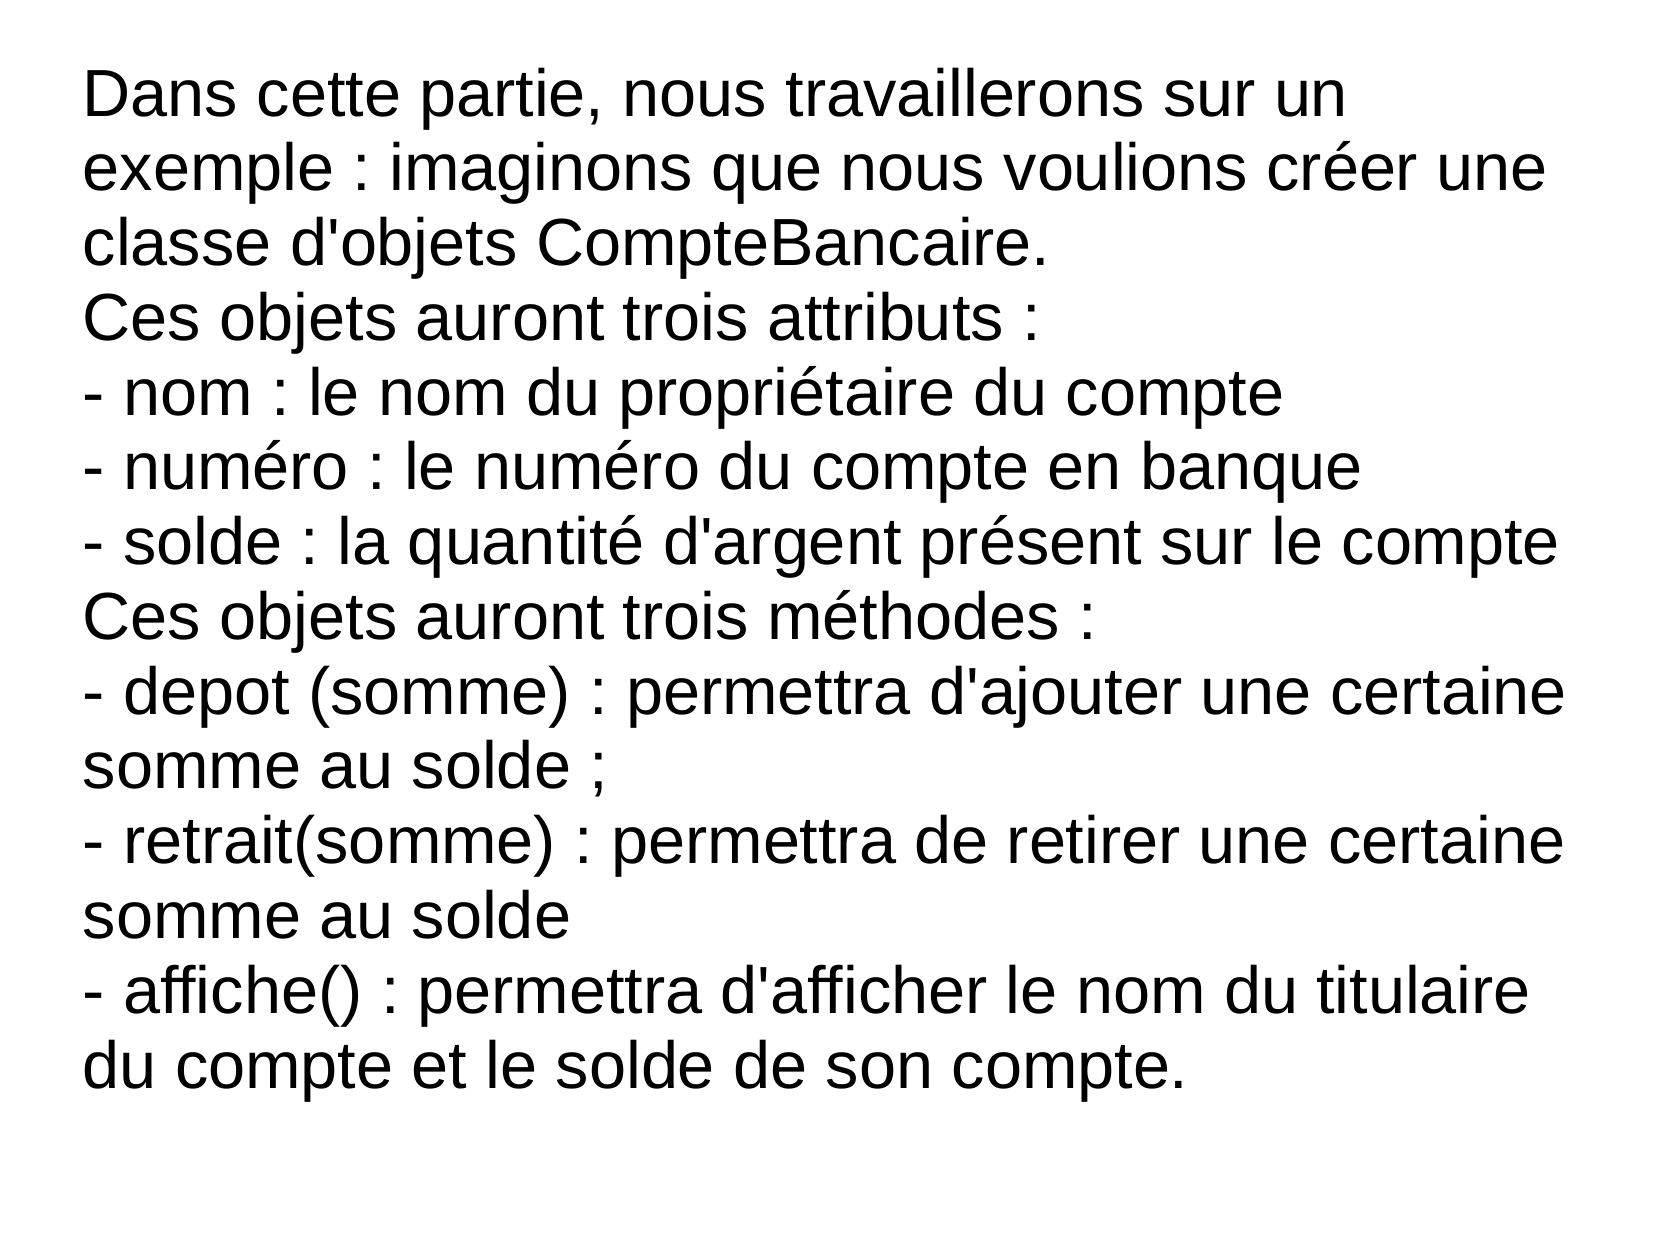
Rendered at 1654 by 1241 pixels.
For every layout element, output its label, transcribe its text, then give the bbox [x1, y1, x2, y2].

subtitle Dans cette partie, nous travaillerons sur un exemple : imaginons que nous voulions créer une classe d'objets CompteBancaire. Ces objets auront trois attributs : - nom : le nom du propriétaire du compte - numéro : le numéro du compte en banque - solde : la quantité d'argent présent sur le compte Ces objets auront trois méthodes : - depot (somme) : permettra d'ajouter une certaine somme au solde ; - retrait(somme) : permettra de retirer une certaine somme au solde - affiche() : permettra d'afficher le nom du titulaire du compte et le solde de son compte. [82, 49, 1571, 1109]
